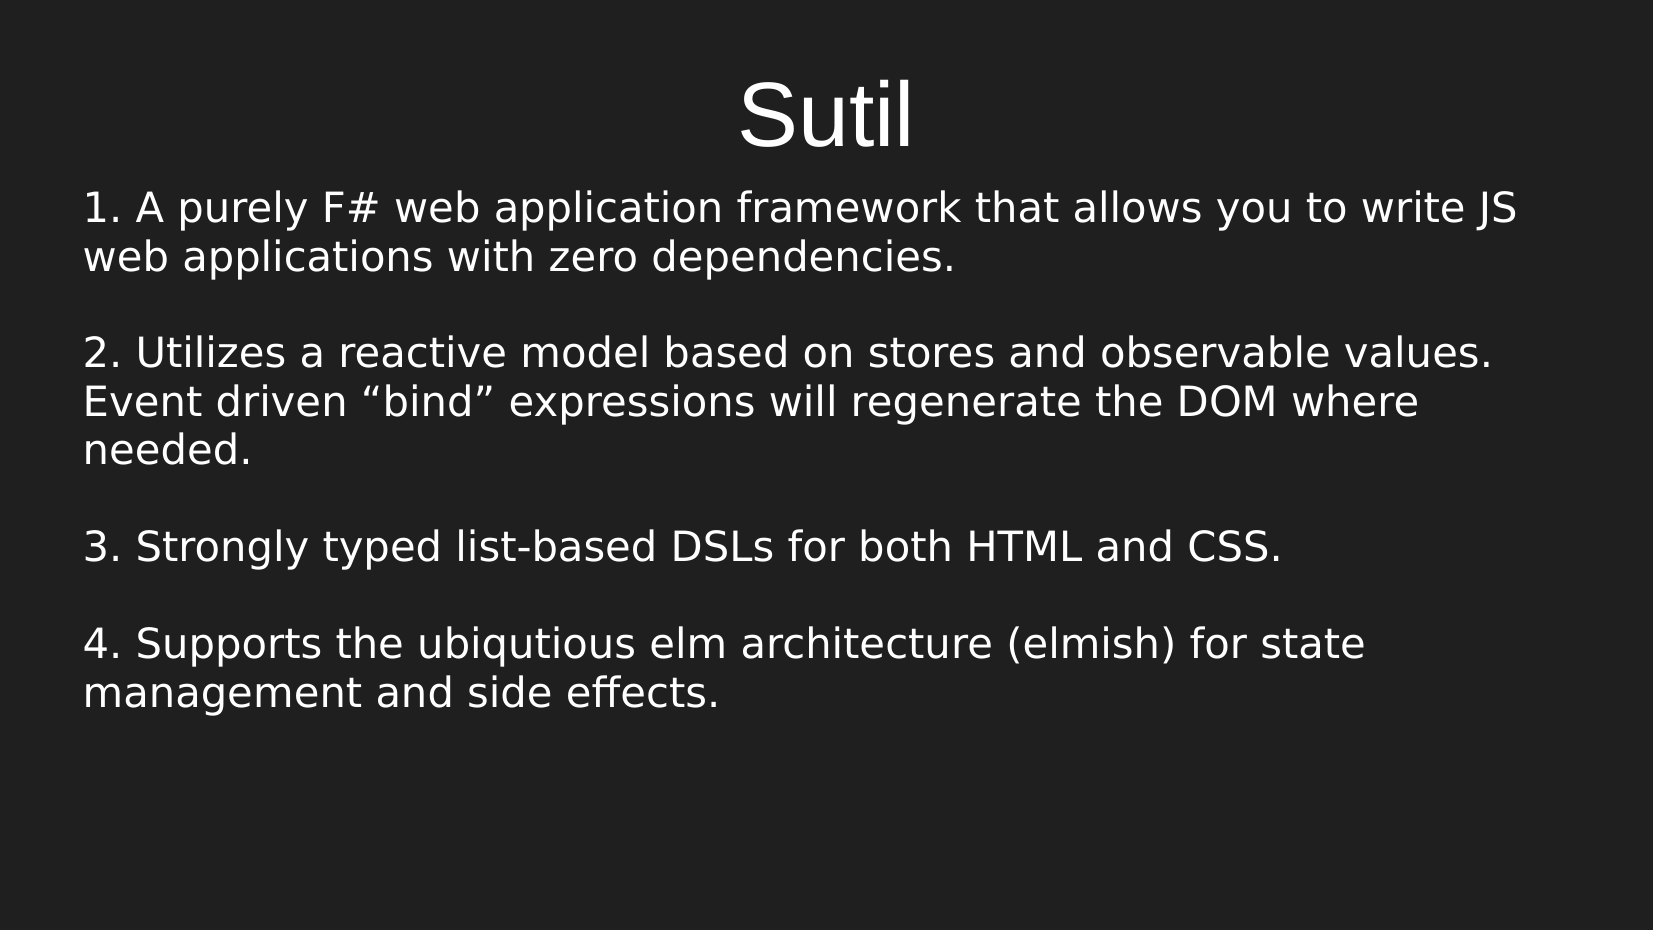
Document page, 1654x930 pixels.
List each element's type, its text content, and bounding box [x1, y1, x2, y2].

title Sutil [82, 37, 1571, 183]
subtitle 1. A purely F# web application framework that allows you to write JS web applications with zero dependencies. 2. Utilizes a reactive model based on stores and observable values. Event driven “bind” expressions will regenerate the DOM where needed. 3. Strongly typed list-based DSLs for both HTML and CSS. 4. Supports the ubiqutious elm architecture (elmish) for state management and side effects. [82, 183, 1571, 863]
